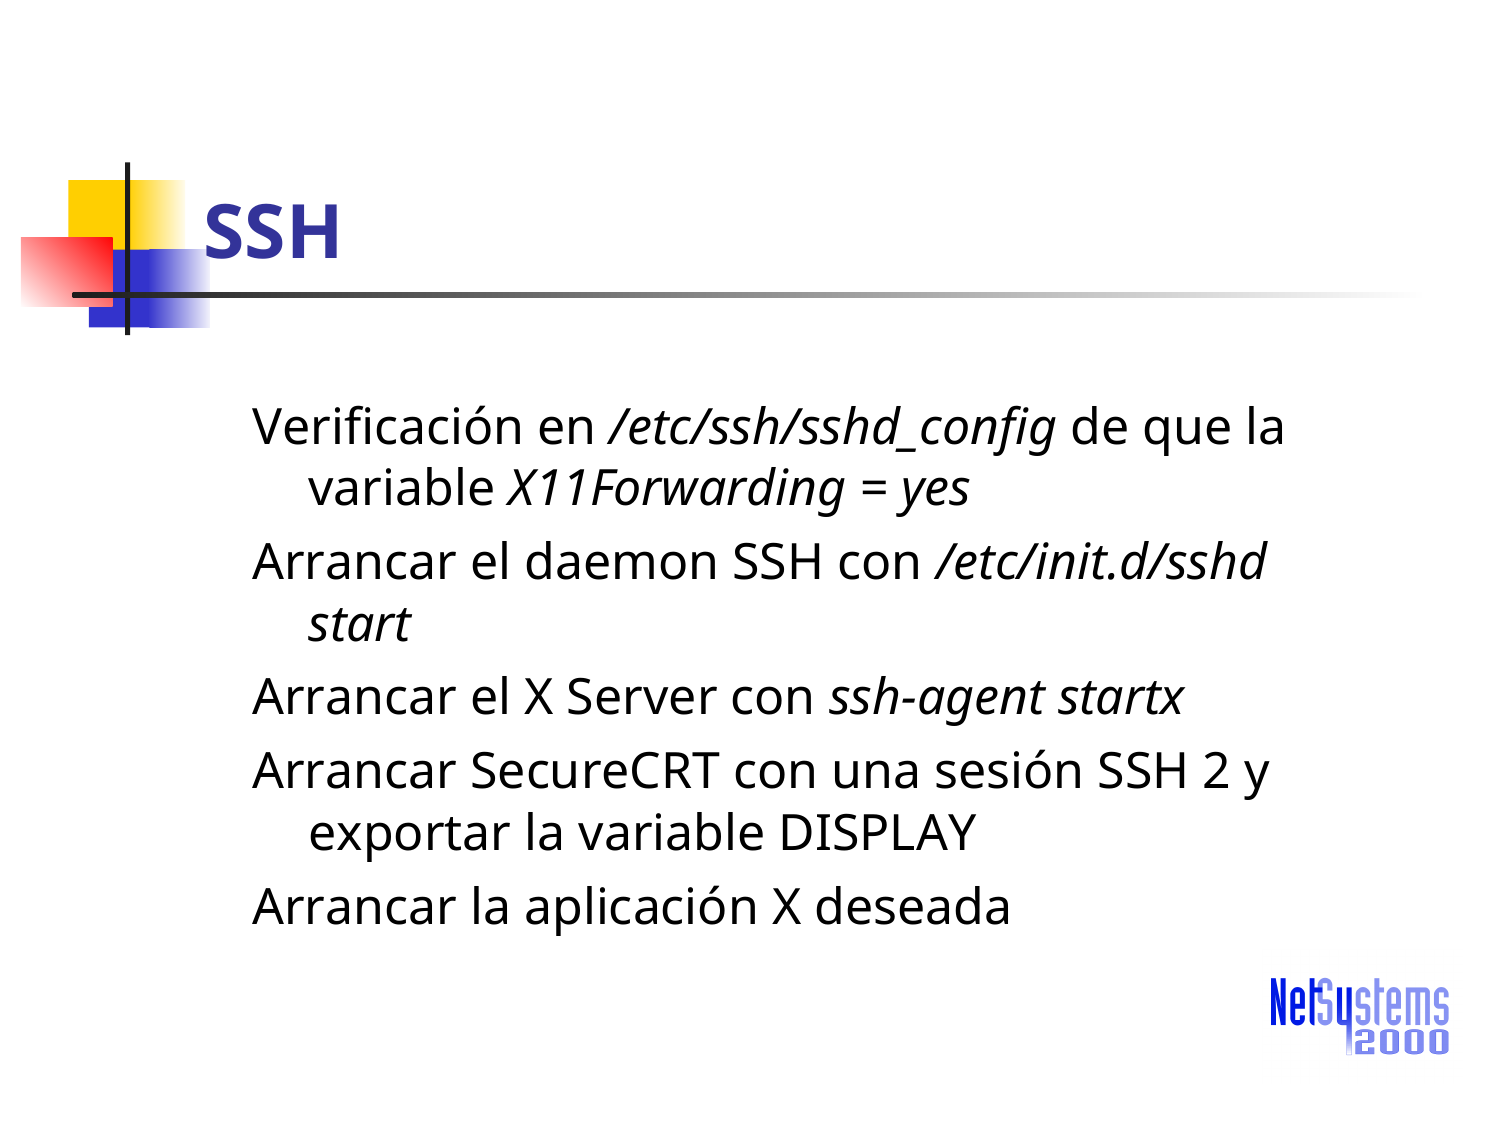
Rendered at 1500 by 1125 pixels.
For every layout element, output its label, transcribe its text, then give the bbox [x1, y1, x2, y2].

title SSH [188, 174, 1468, 289]
list Verificación en /etc/ssh/sshd_config de que la variable X11Forwarding = yes Arrancar el daemon SSH con /etc/init.d/sshd start Arrancar el X Server con ssh-agent startx Arrancar SecureCRT con una sesión SSH 2 y exportar la variable DISPLAY Arrancar la aplicación X deseada [237, 387, 1363, 952]
picture [1262, 949, 1463, 1084]
